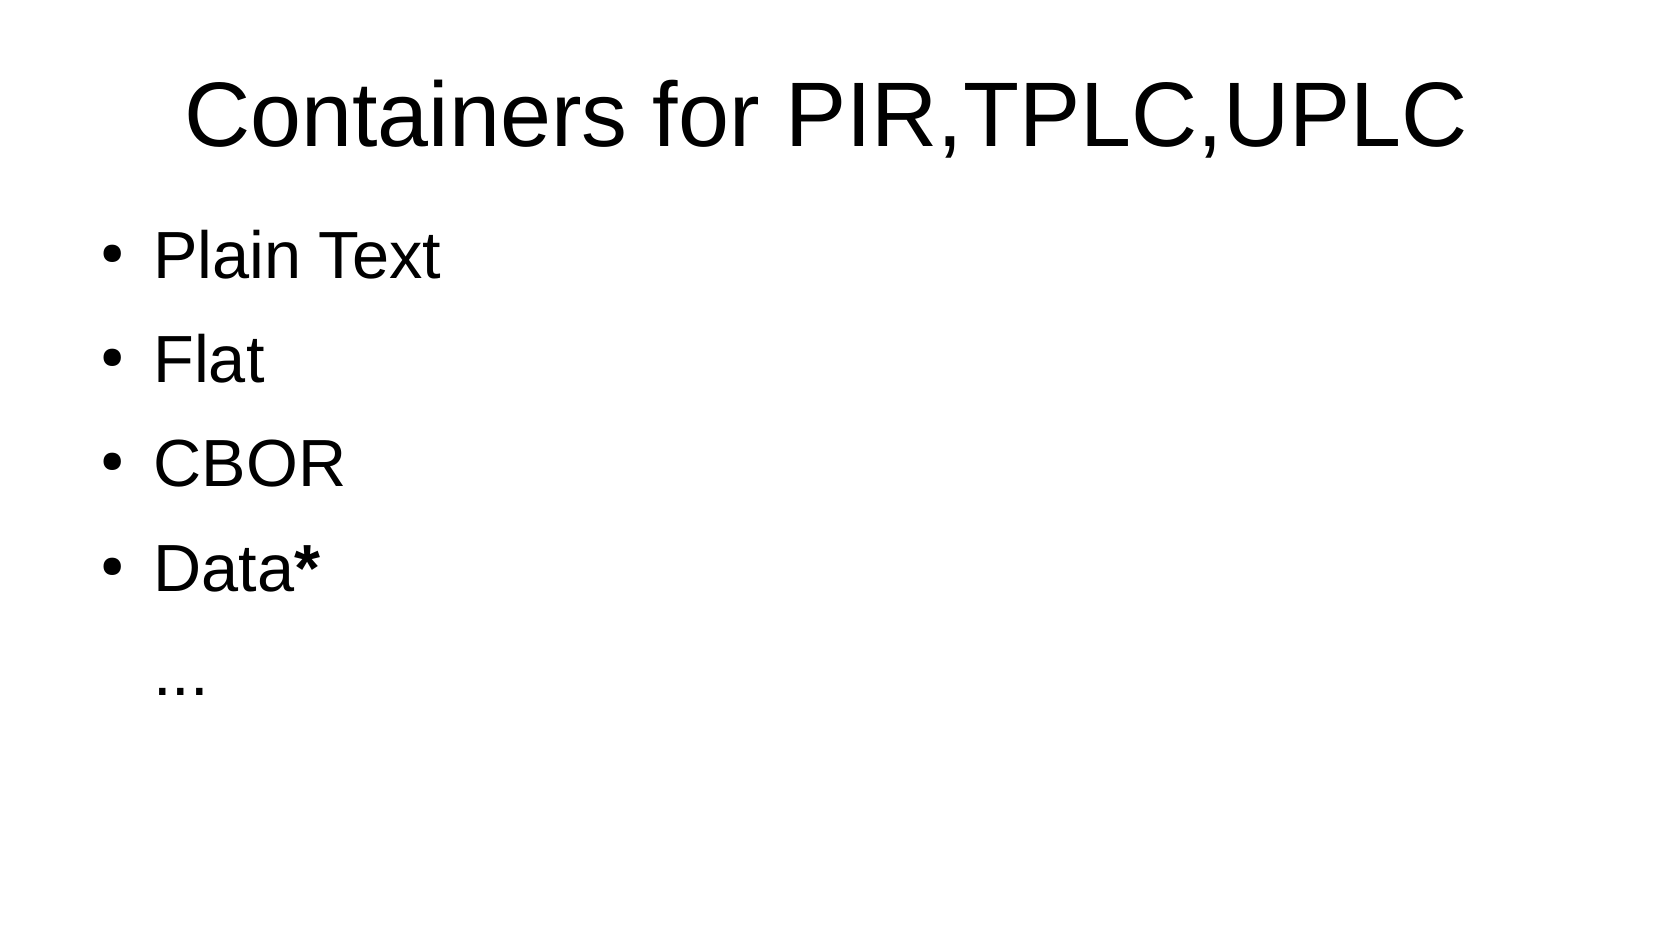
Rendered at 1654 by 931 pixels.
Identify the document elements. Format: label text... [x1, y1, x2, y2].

title Containers for PIR,TPLC,UPLC [82, 37, 1571, 193]
list Plain Text Flat CBOR Data* ... [82, 217, 1571, 758]
